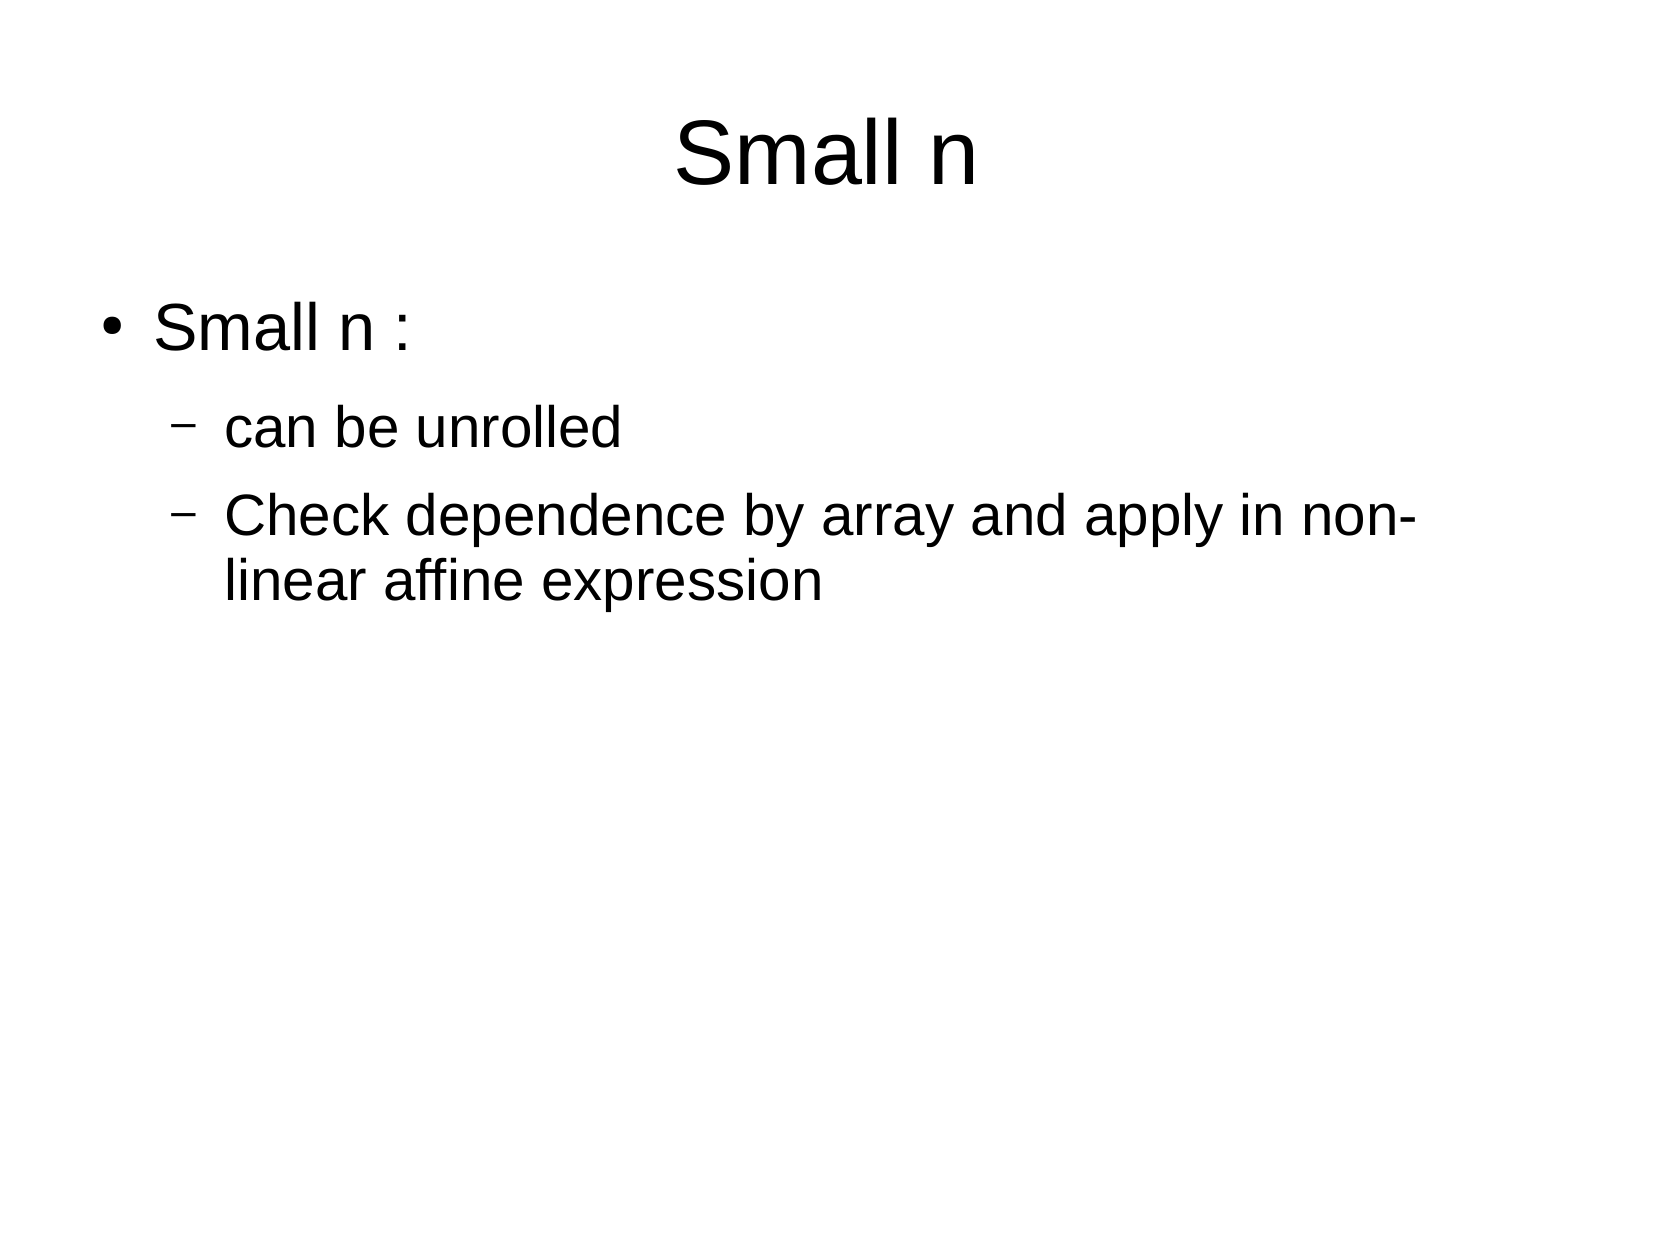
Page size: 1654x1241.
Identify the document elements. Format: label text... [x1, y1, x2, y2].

list Small n : can be unrolled Check dependence by array and apply in non-linear affine expression [82, 290, 1538, 1010]
title Small n [82, 49, 1571, 257]
